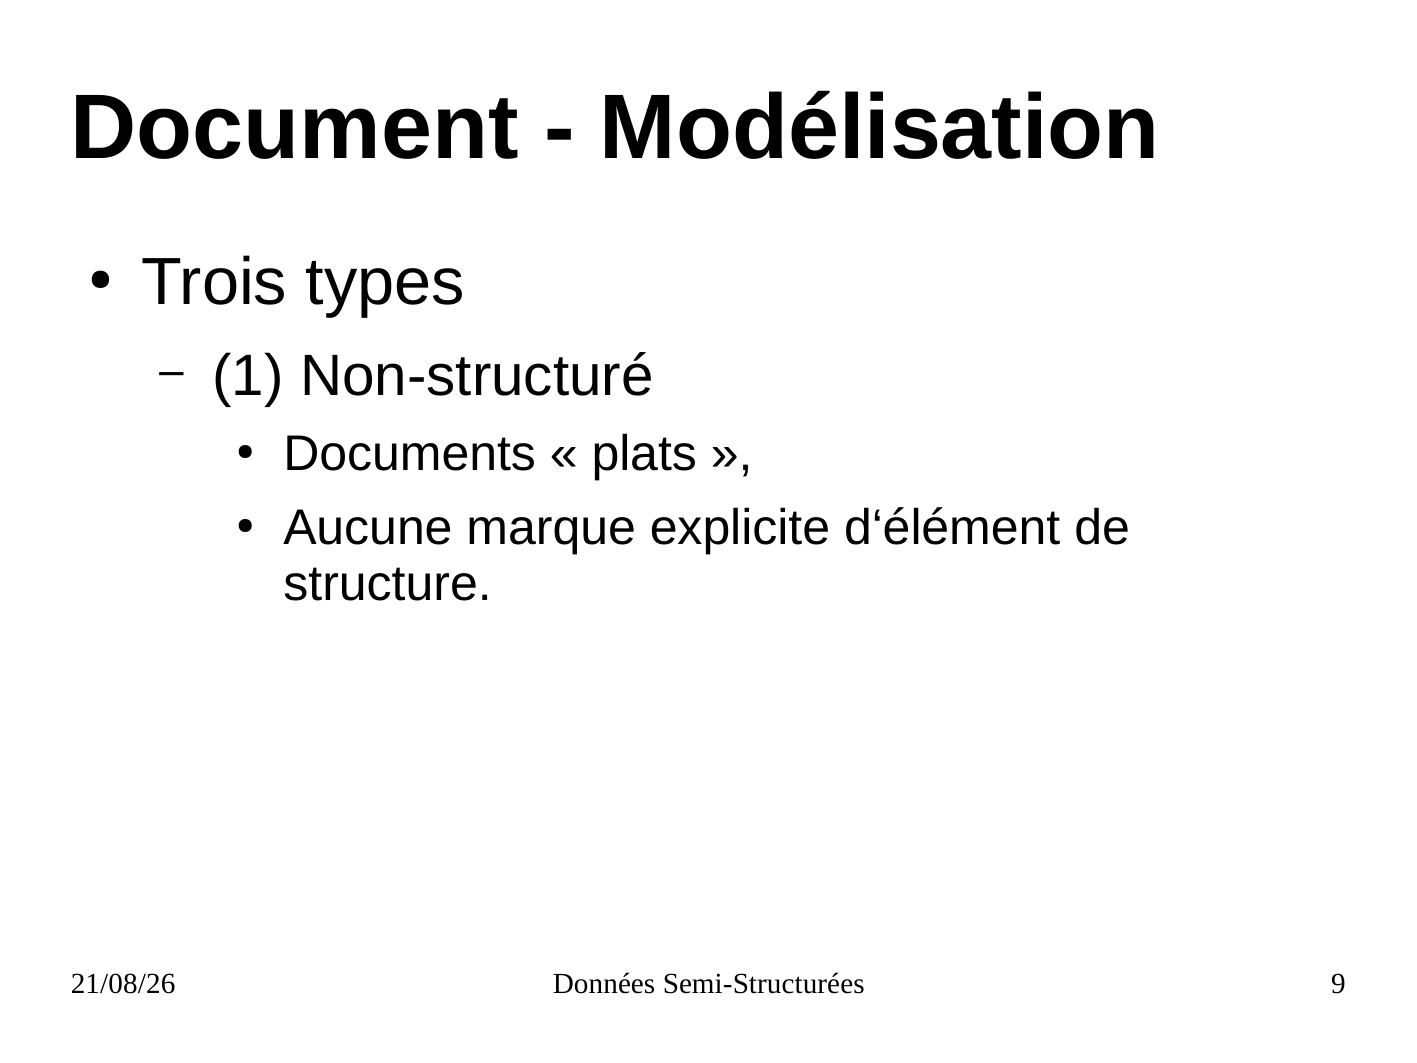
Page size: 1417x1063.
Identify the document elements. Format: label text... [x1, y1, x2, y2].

title Document - Modélisation [70, 42, 1346, 212]
list Trois types (1) Non-structuré Documents « plats », Aucune marque explicite d‘élément de structure. [70, 244, 1346, 925]
